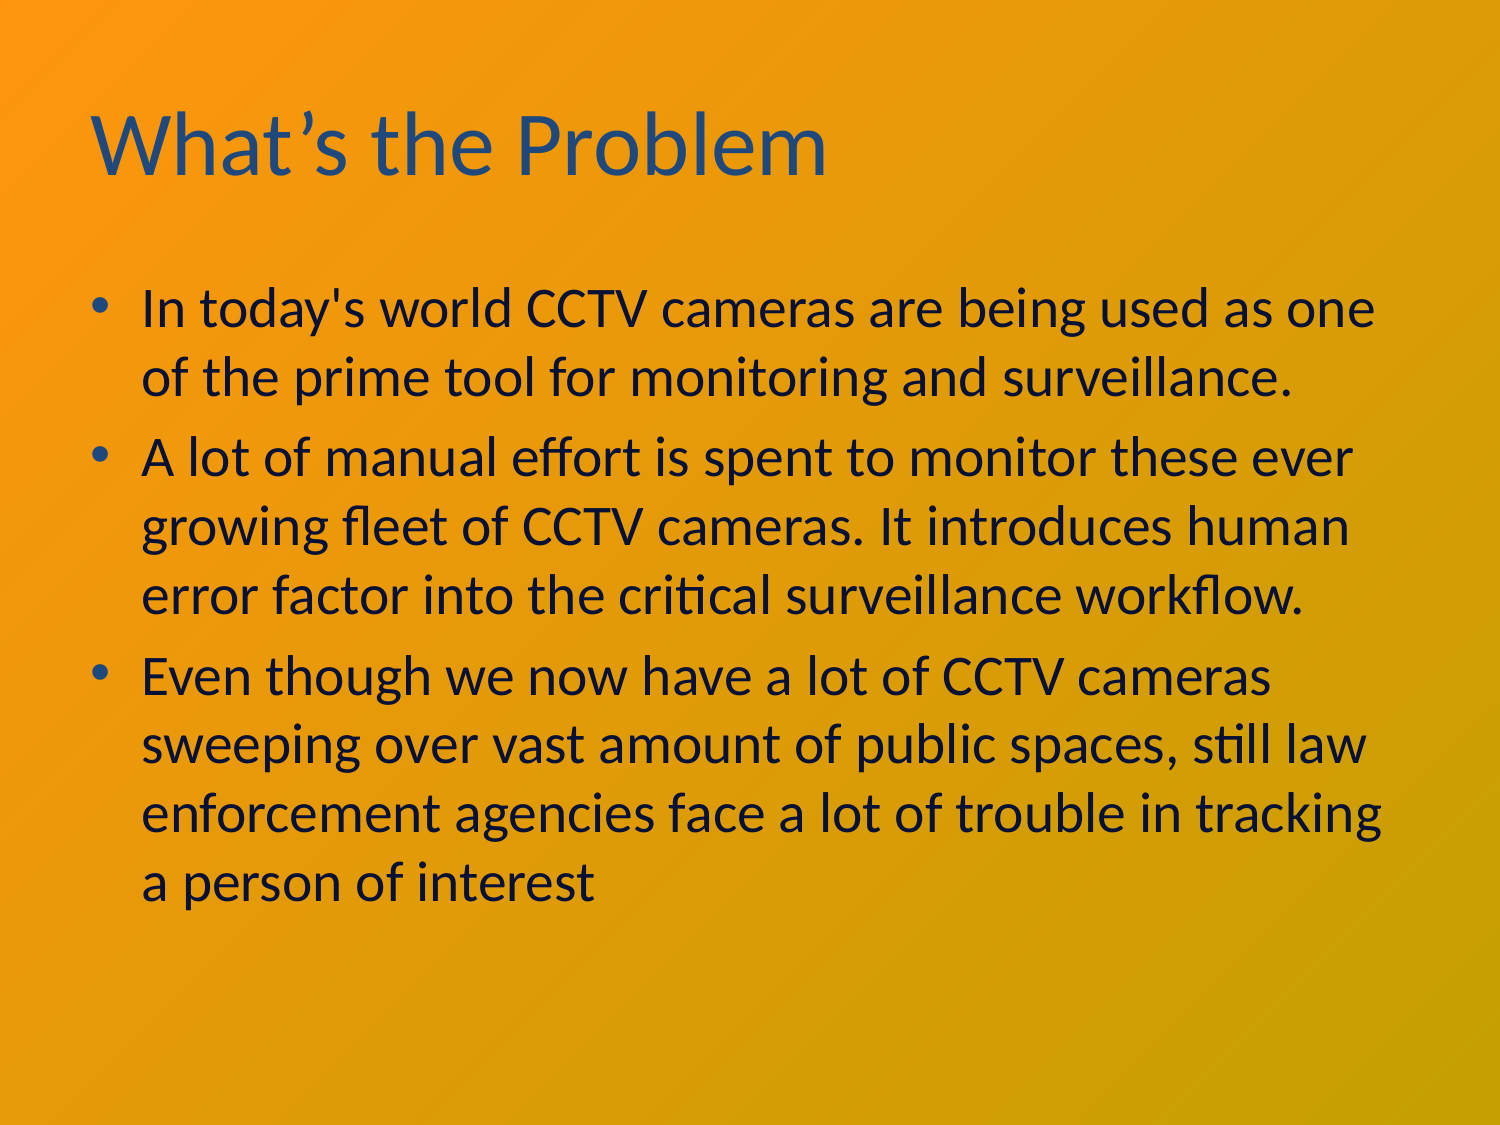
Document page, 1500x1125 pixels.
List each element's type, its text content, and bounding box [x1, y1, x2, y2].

title What’s the Problem [75, 45, 1425, 233]
list In today's world CCTV cameras are being used as one of the prime tool for monitoring and surveillance. A lot of manual effort is spent to monitor these ever growing fleet of CCTV cameras. It introduces human error factor into the critical surveillance workflow. Even though we now have a lot of CCTV cameras sweeping over vast amount of public spaces, still law enforcement agencies face a lot of trouble in tracking a person of interest [75, 262, 1425, 1005]
